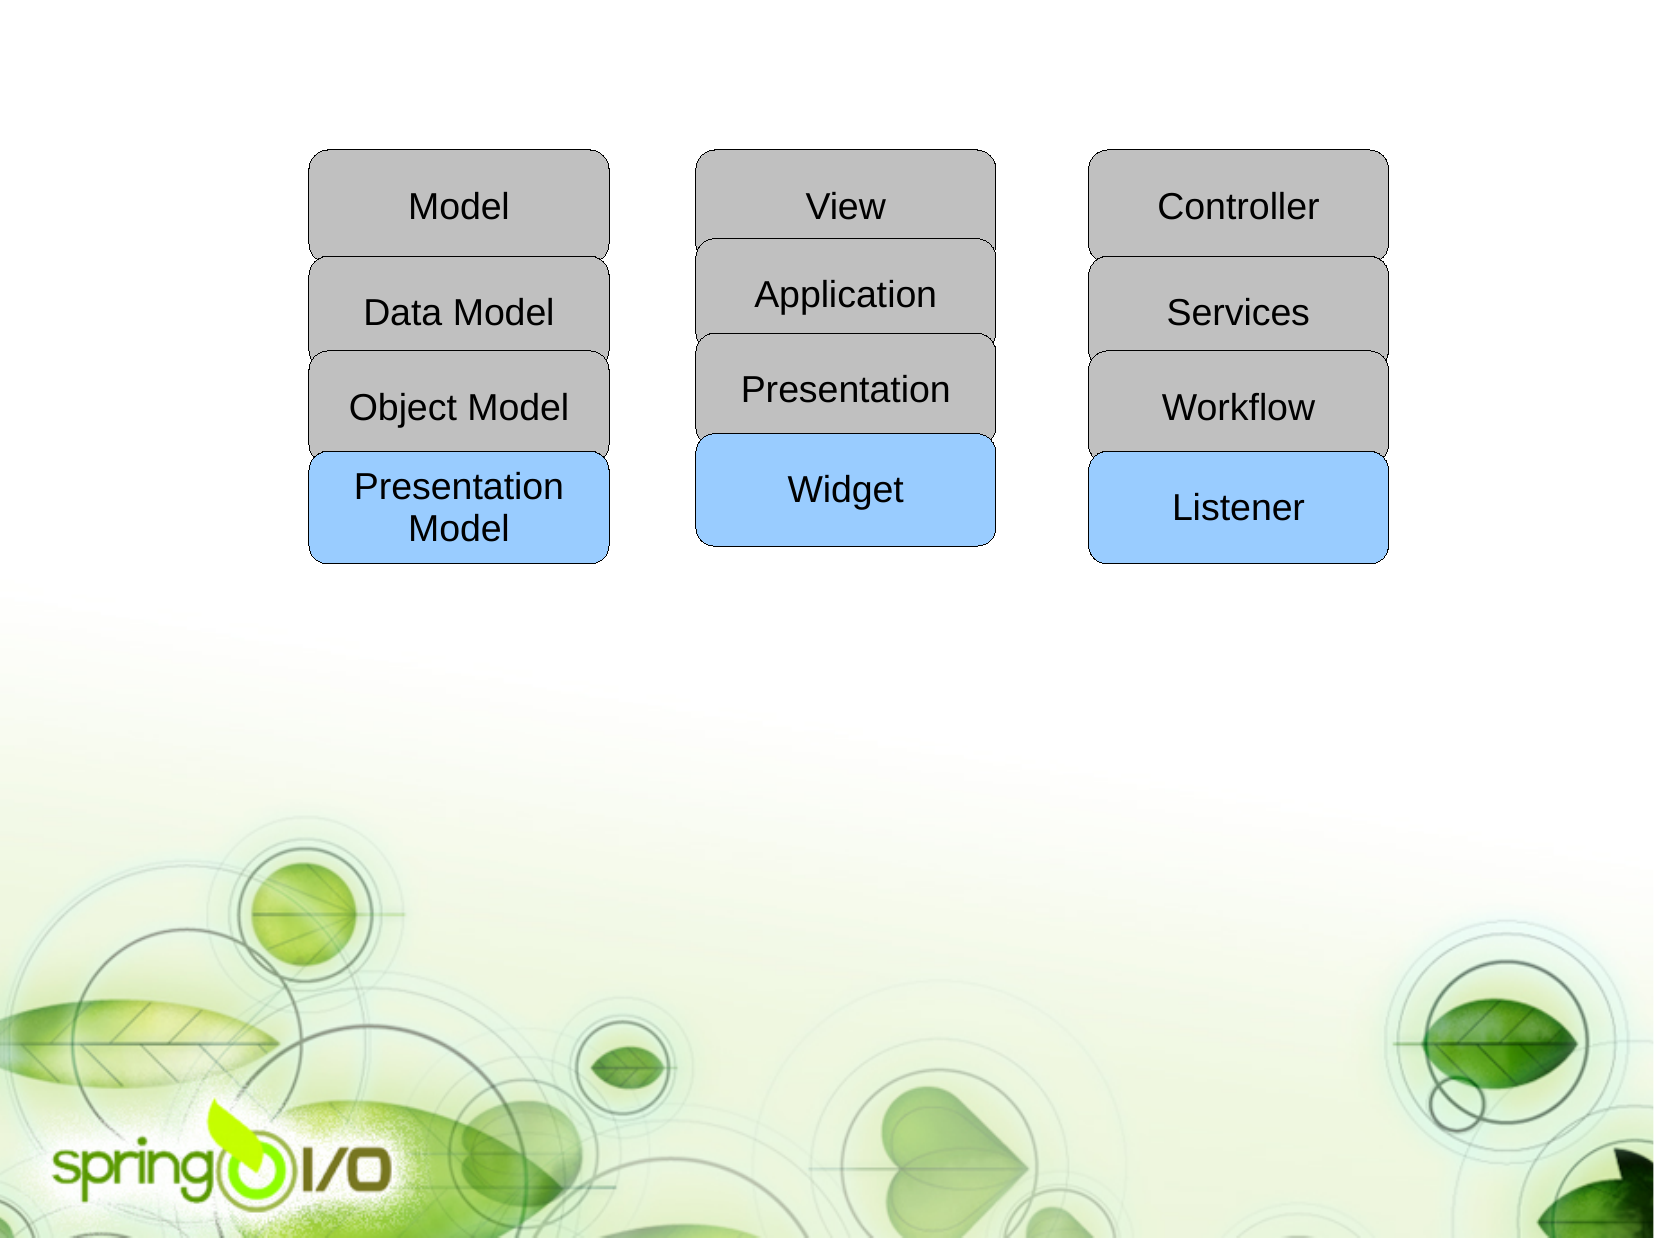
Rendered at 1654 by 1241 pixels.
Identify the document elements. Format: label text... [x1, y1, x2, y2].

picture [0, 0, 1654, 1238]
text_box Object Model [308, 350, 610, 457]
text_box Application [695, 238, 996, 342]
text_box Data Model [308, 256, 610, 359]
text_box Workflow [1088, 350, 1389, 457]
text_box View [695, 149, 996, 250]
text_box Services [1088, 256, 1389, 360]
text_box Controller [1088, 149, 1389, 259]
text_box Presentation Model [308, 451, 610, 564]
text_box Presentation [695, 333, 996, 439]
text_box Model [308, 149, 610, 259]
text_box Widget [695, 433, 996, 547]
text_box Listener [1088, 451, 1389, 564]
